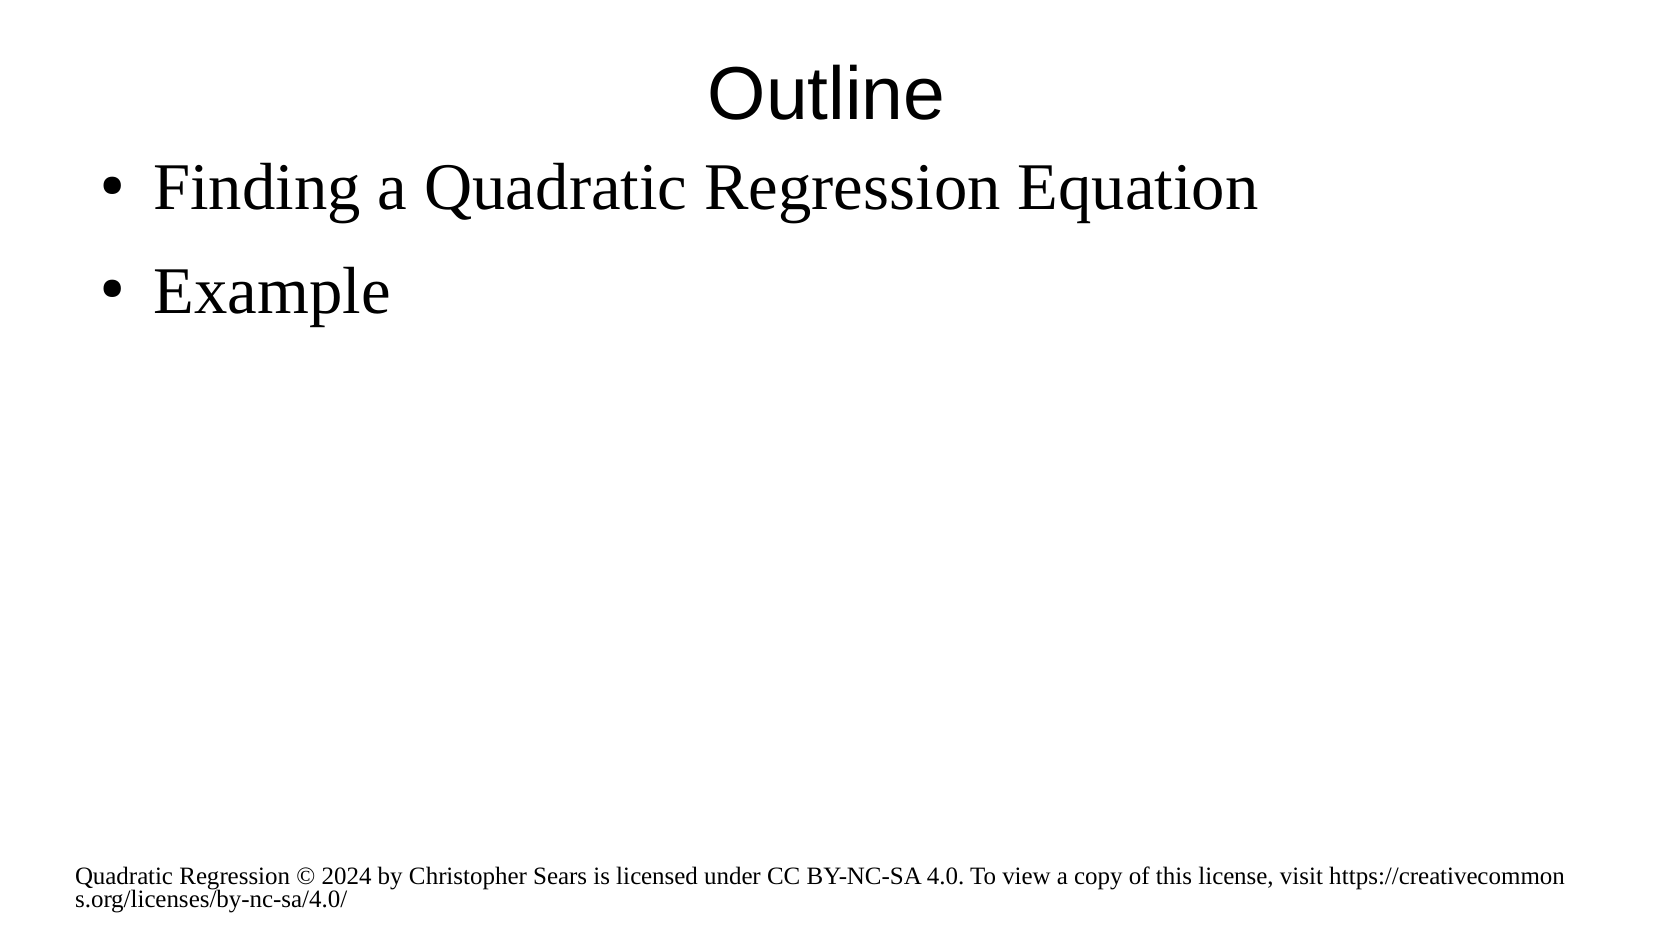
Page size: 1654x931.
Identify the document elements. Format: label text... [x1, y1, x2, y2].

list Finding a Quadratic Regression Equation Example [82, 150, 1571, 826]
title Outline [82, 37, 1571, 150]
